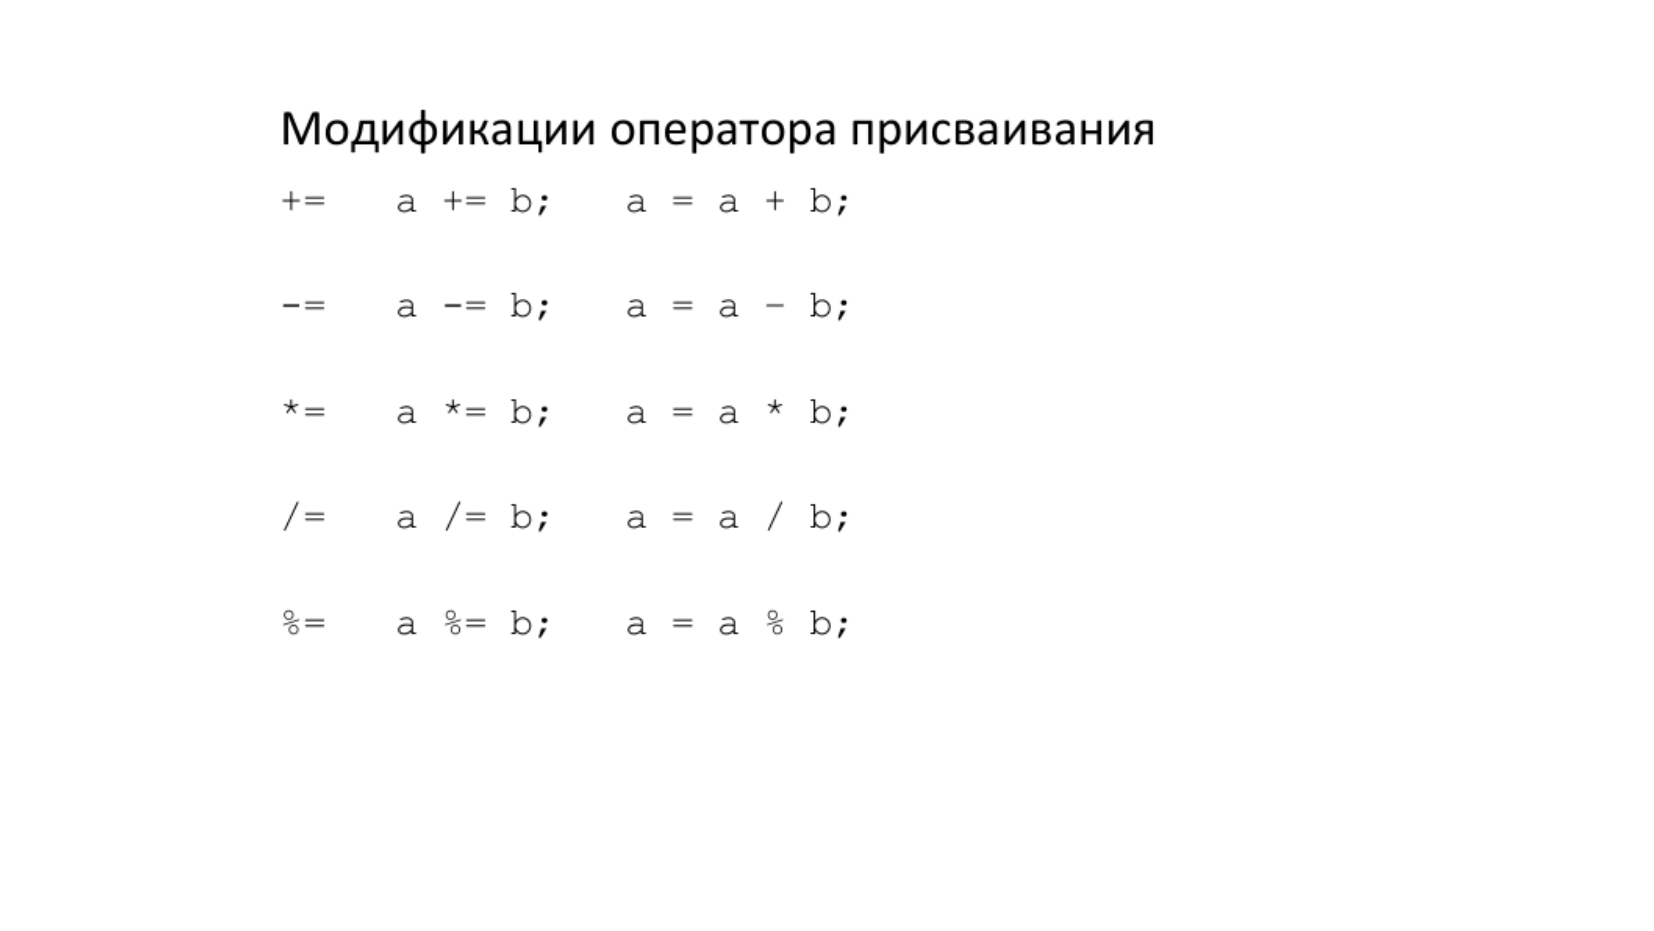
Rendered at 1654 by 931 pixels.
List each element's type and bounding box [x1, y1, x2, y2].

picture [262, 93, 1164, 676]
